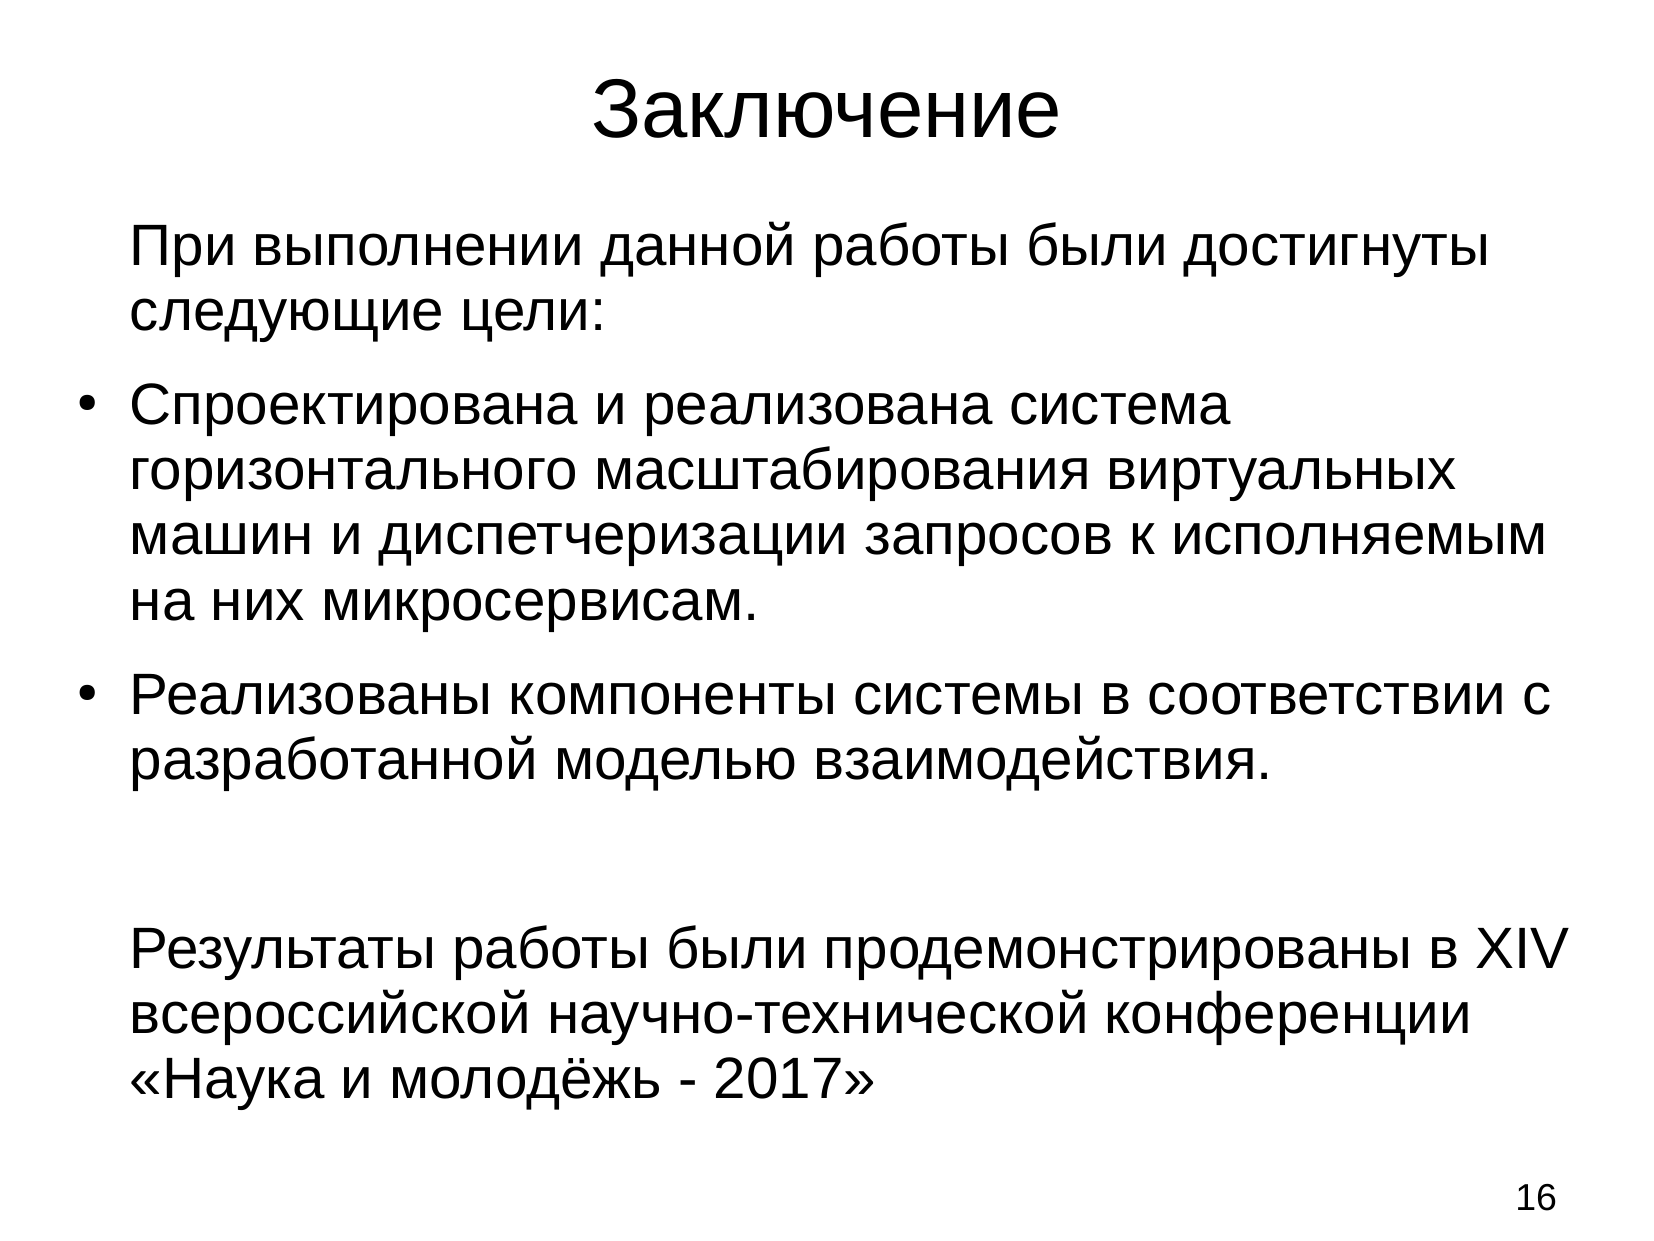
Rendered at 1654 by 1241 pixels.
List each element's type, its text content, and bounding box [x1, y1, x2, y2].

text_box <номер> [1509, 1169, 1654, 1241]
list При выполнении данной работы были достигнуты следующие цели: Спроектирована и реализована система горизонтального масштабирования виртуальных машин и диспетчеризации запросов к исполняемым на них микросервисам. Реализованы компоненты системы в соответствии с разработанной моделью взаимодействия. Результаты работы были продемонстрированы в XIV всероссийской научно-технической конференции «Наука и молодёжь - 2017» [59, 212, 1619, 1108]
title Заключение [0, 5, 1654, 213]
